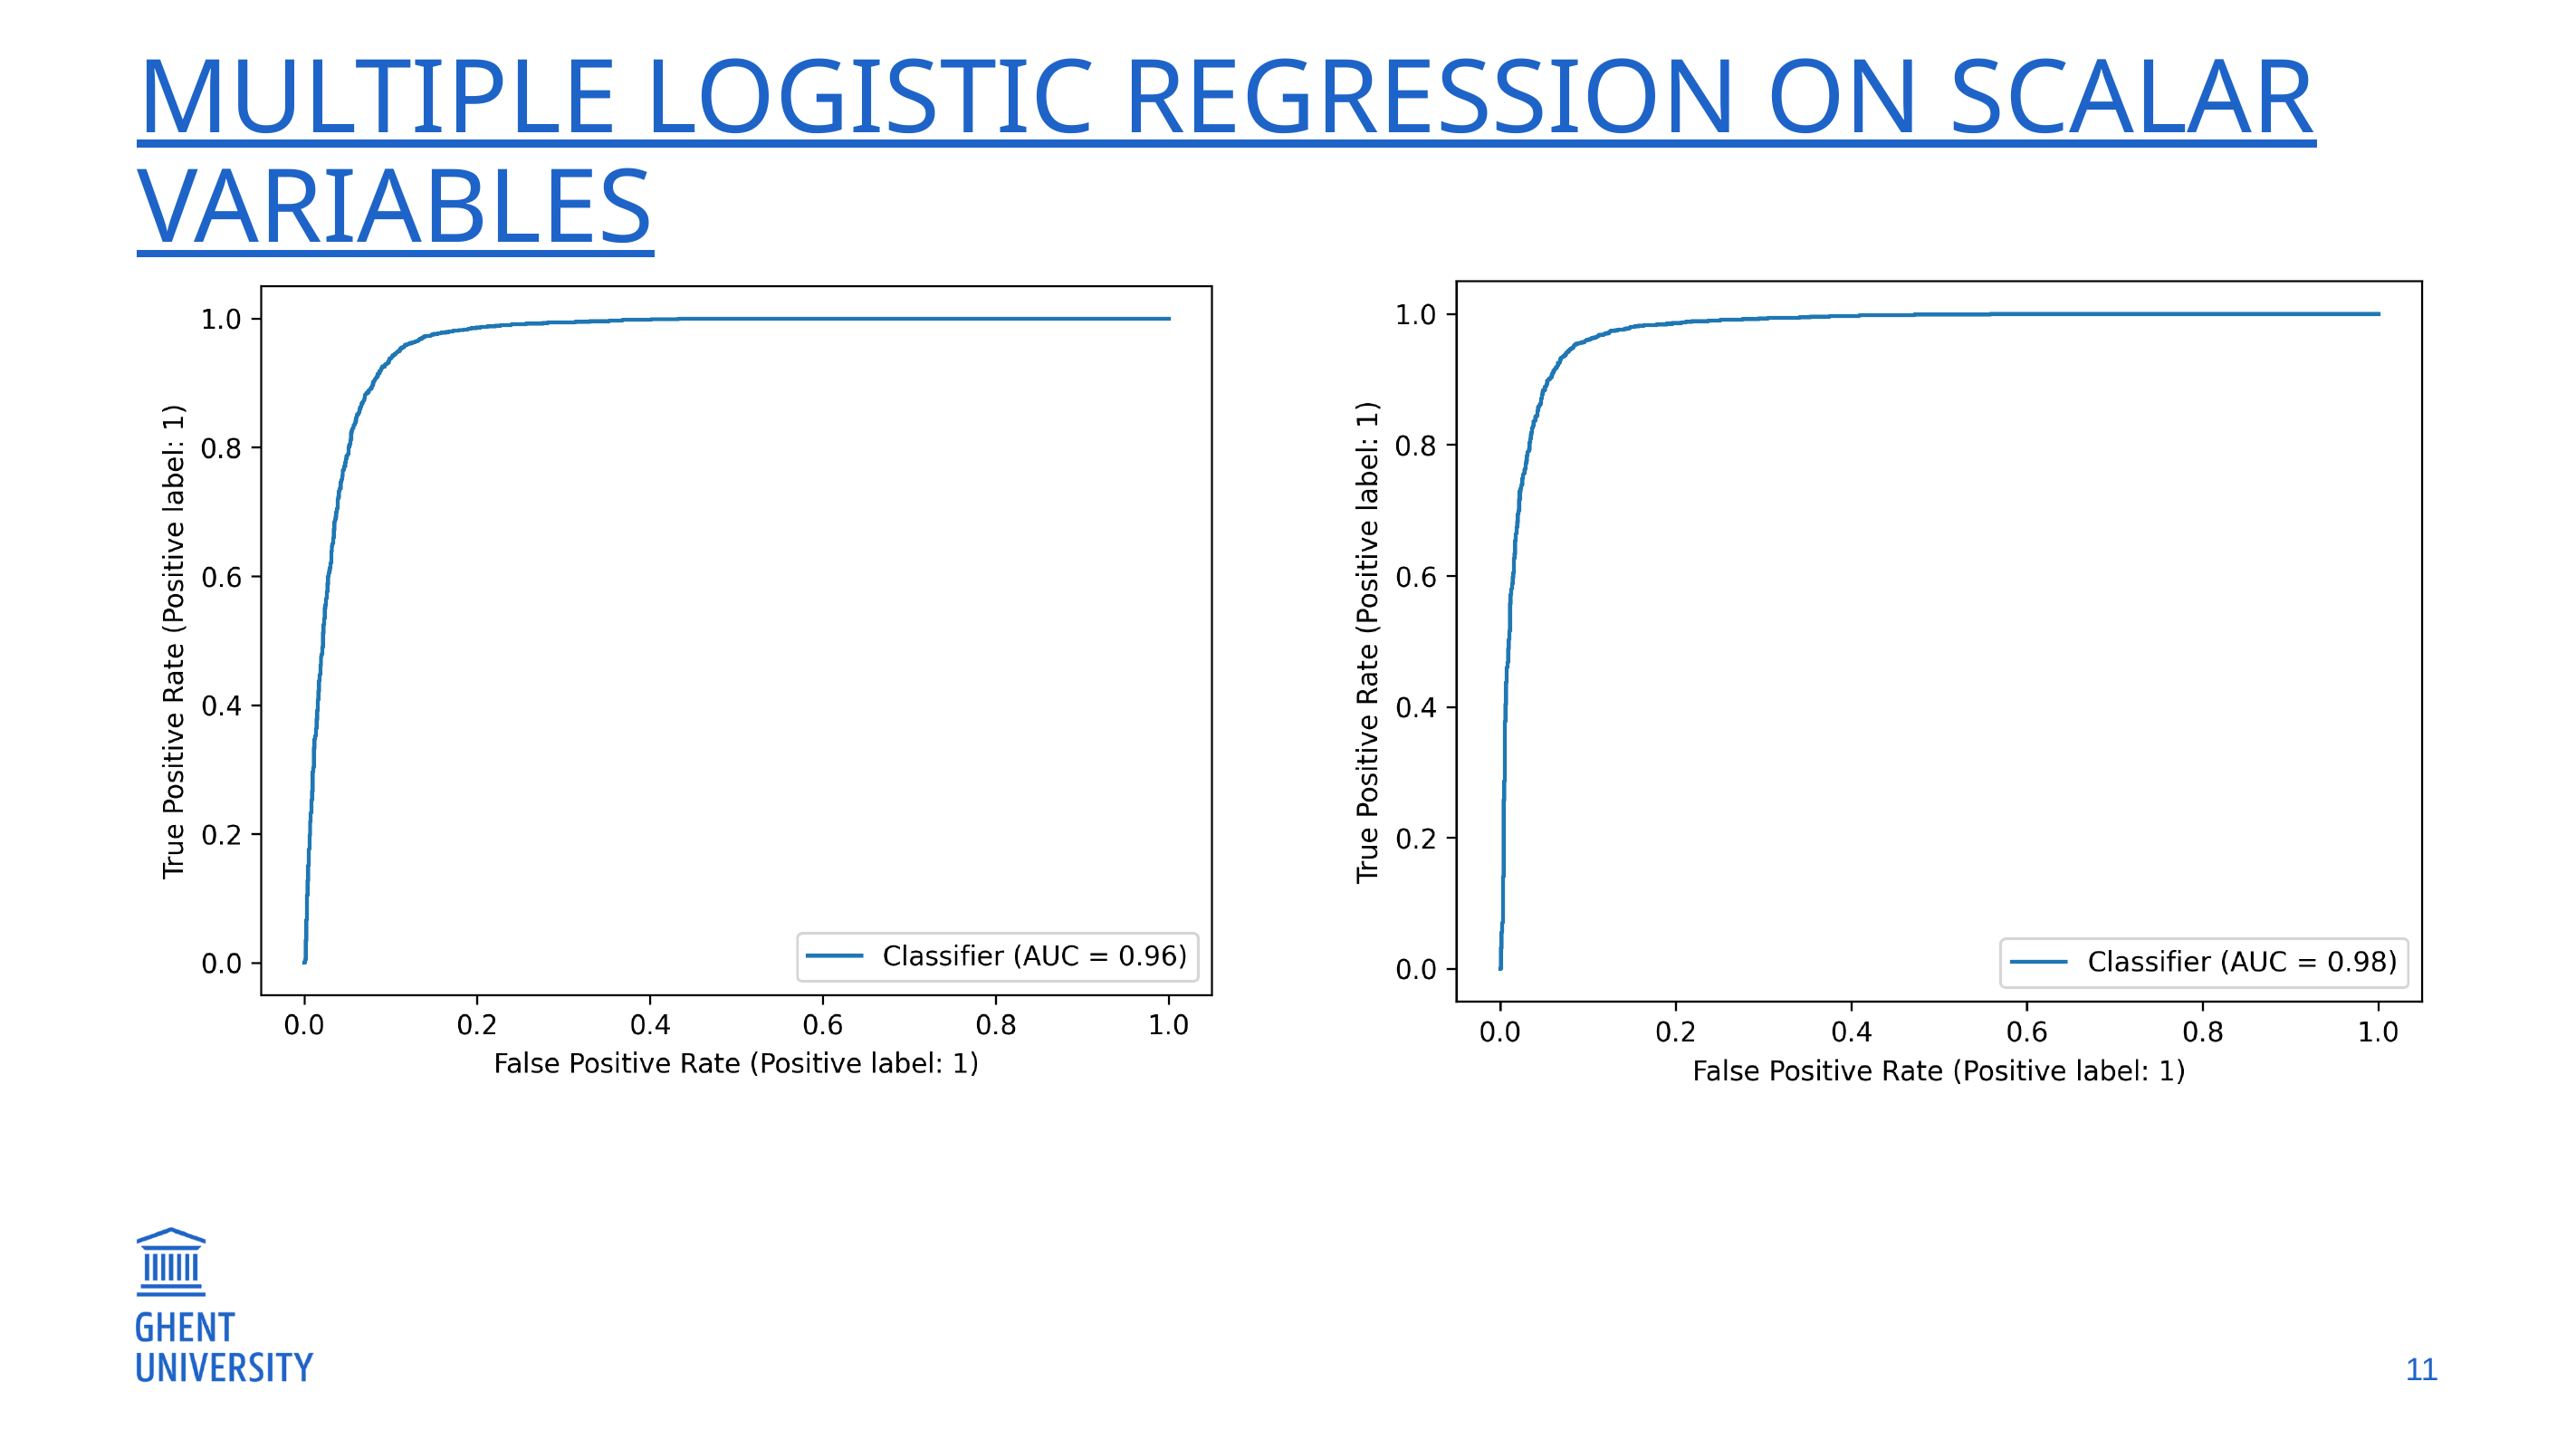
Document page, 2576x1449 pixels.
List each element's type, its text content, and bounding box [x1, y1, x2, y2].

picture [143, 267, 1231, 1097]
picture [68, 1175, 411, 1449]
title Multiple logistic regression on scalar variables [123, 37, 2456, 166]
picture [1336, 262, 2441, 1105]
